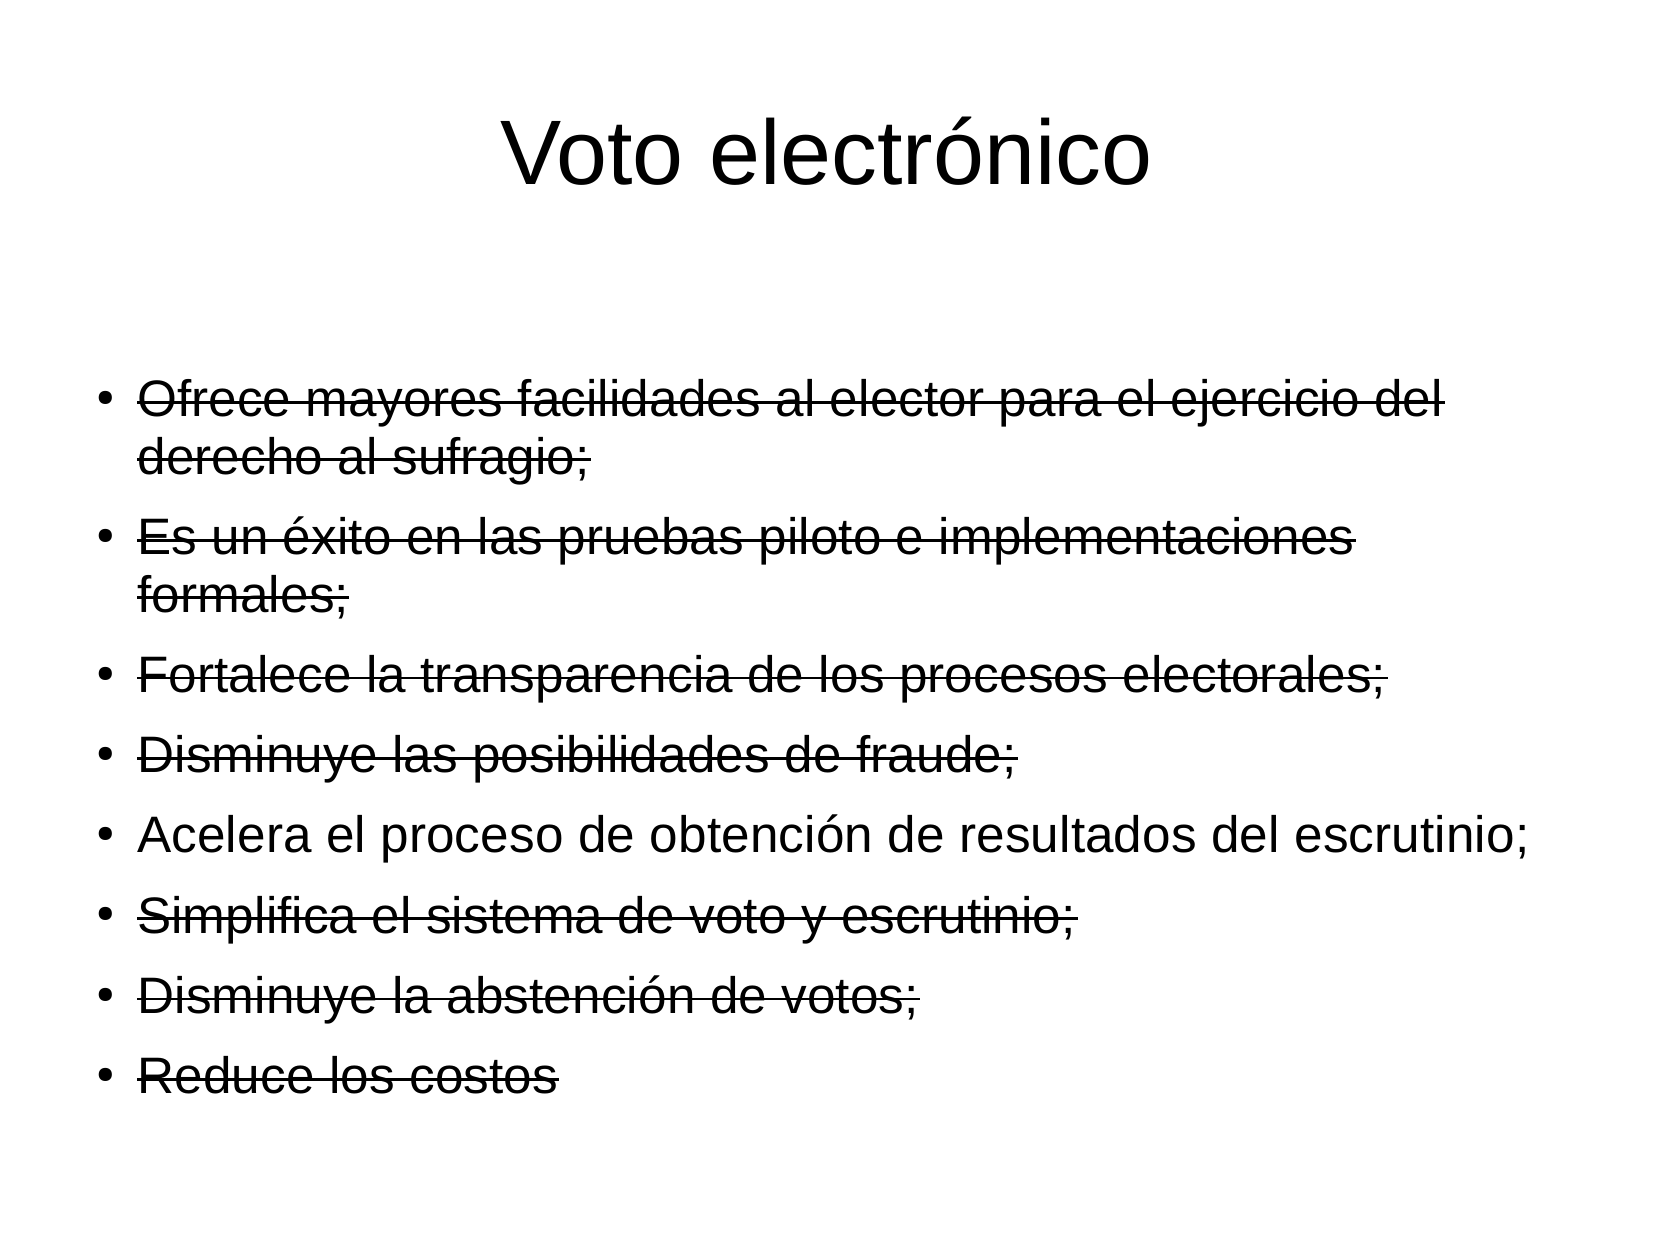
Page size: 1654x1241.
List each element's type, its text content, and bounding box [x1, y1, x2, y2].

title Voto electrónico [82, 49, 1571, 257]
list Ofrece mayores facilidades al elector para el ejercicio del derecho al sufragio; Es un éxito en las pruebas piloto e implementaciones formales; Fortalece la transparencia de los procesos electorales; Disminuye las posibilidades de fraude; Acelera el proceso de obtención de resultados del escrutinio; Simplifica el sistema de voto y escrutinio; Disminuye la abstención de votos; Reduce los costos [82, 290, 1571, 1109]
